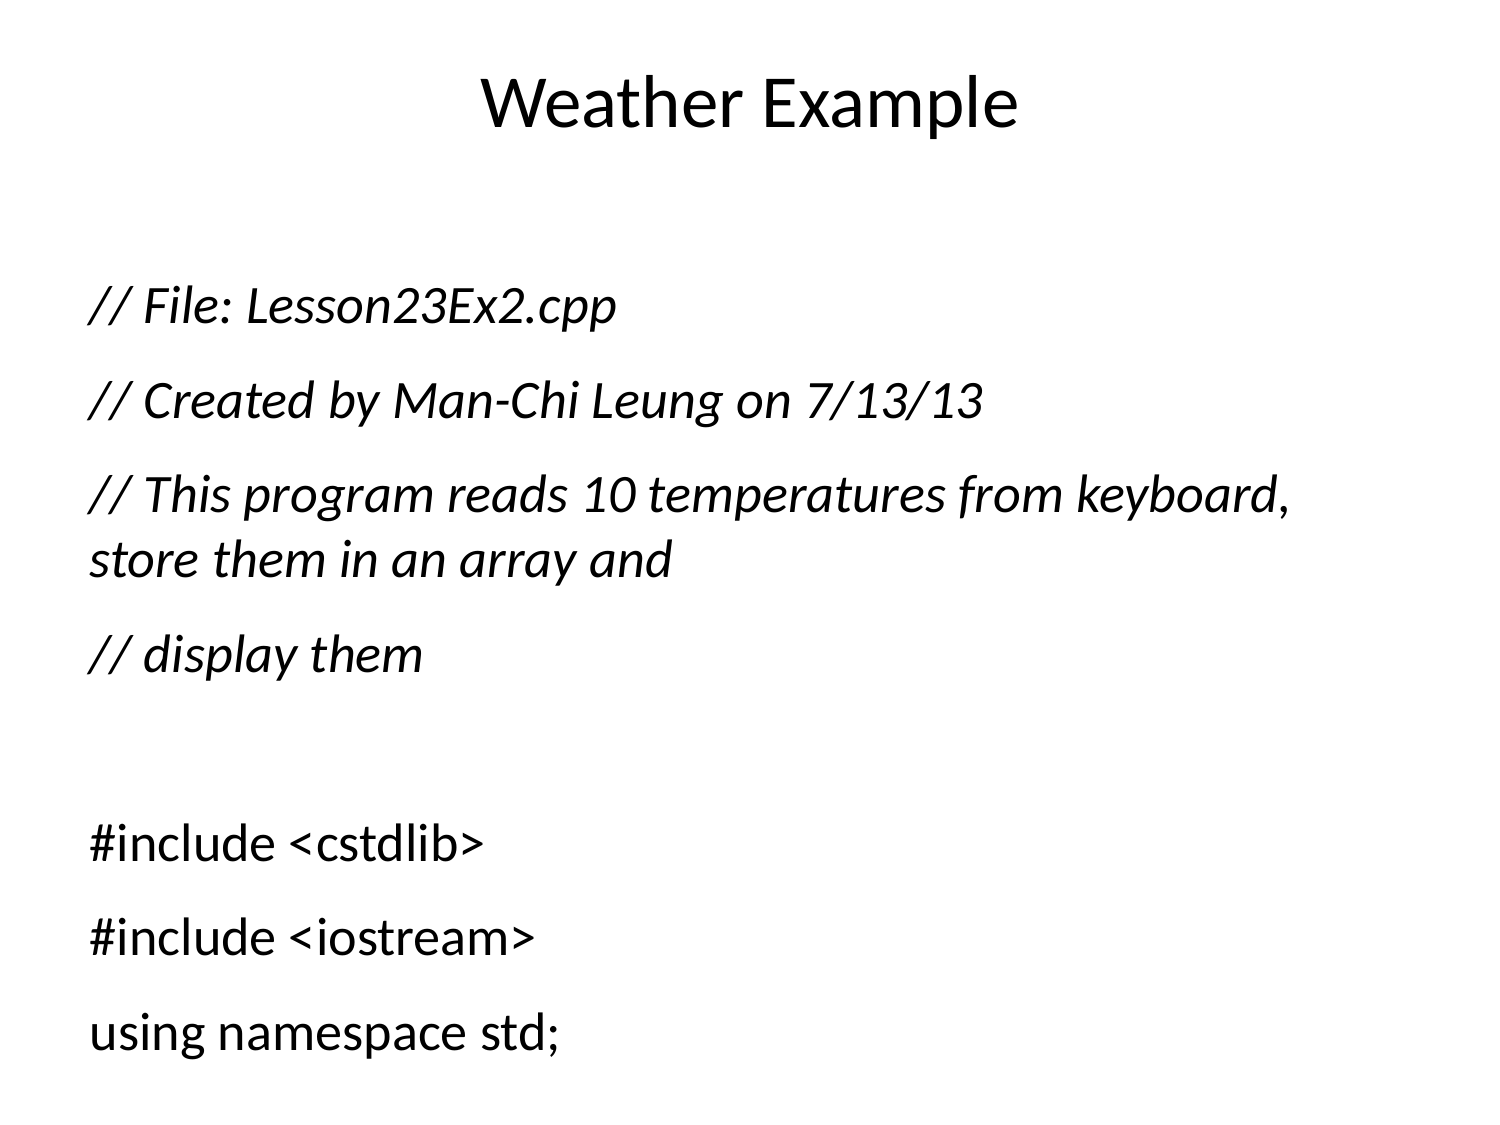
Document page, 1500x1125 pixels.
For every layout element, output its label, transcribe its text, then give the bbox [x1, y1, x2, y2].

title Weather Example [75, 45, 1425, 233]
list // File: Lesson23Ex2.cpp // Created by Man-Chi Leung on 7/13/13 // This program reads 10 temperatures from keyboard, store them in an array and // display them #include <cstdlib> #include <iostream> using namespace std; [75, 262, 1425, 1005]
